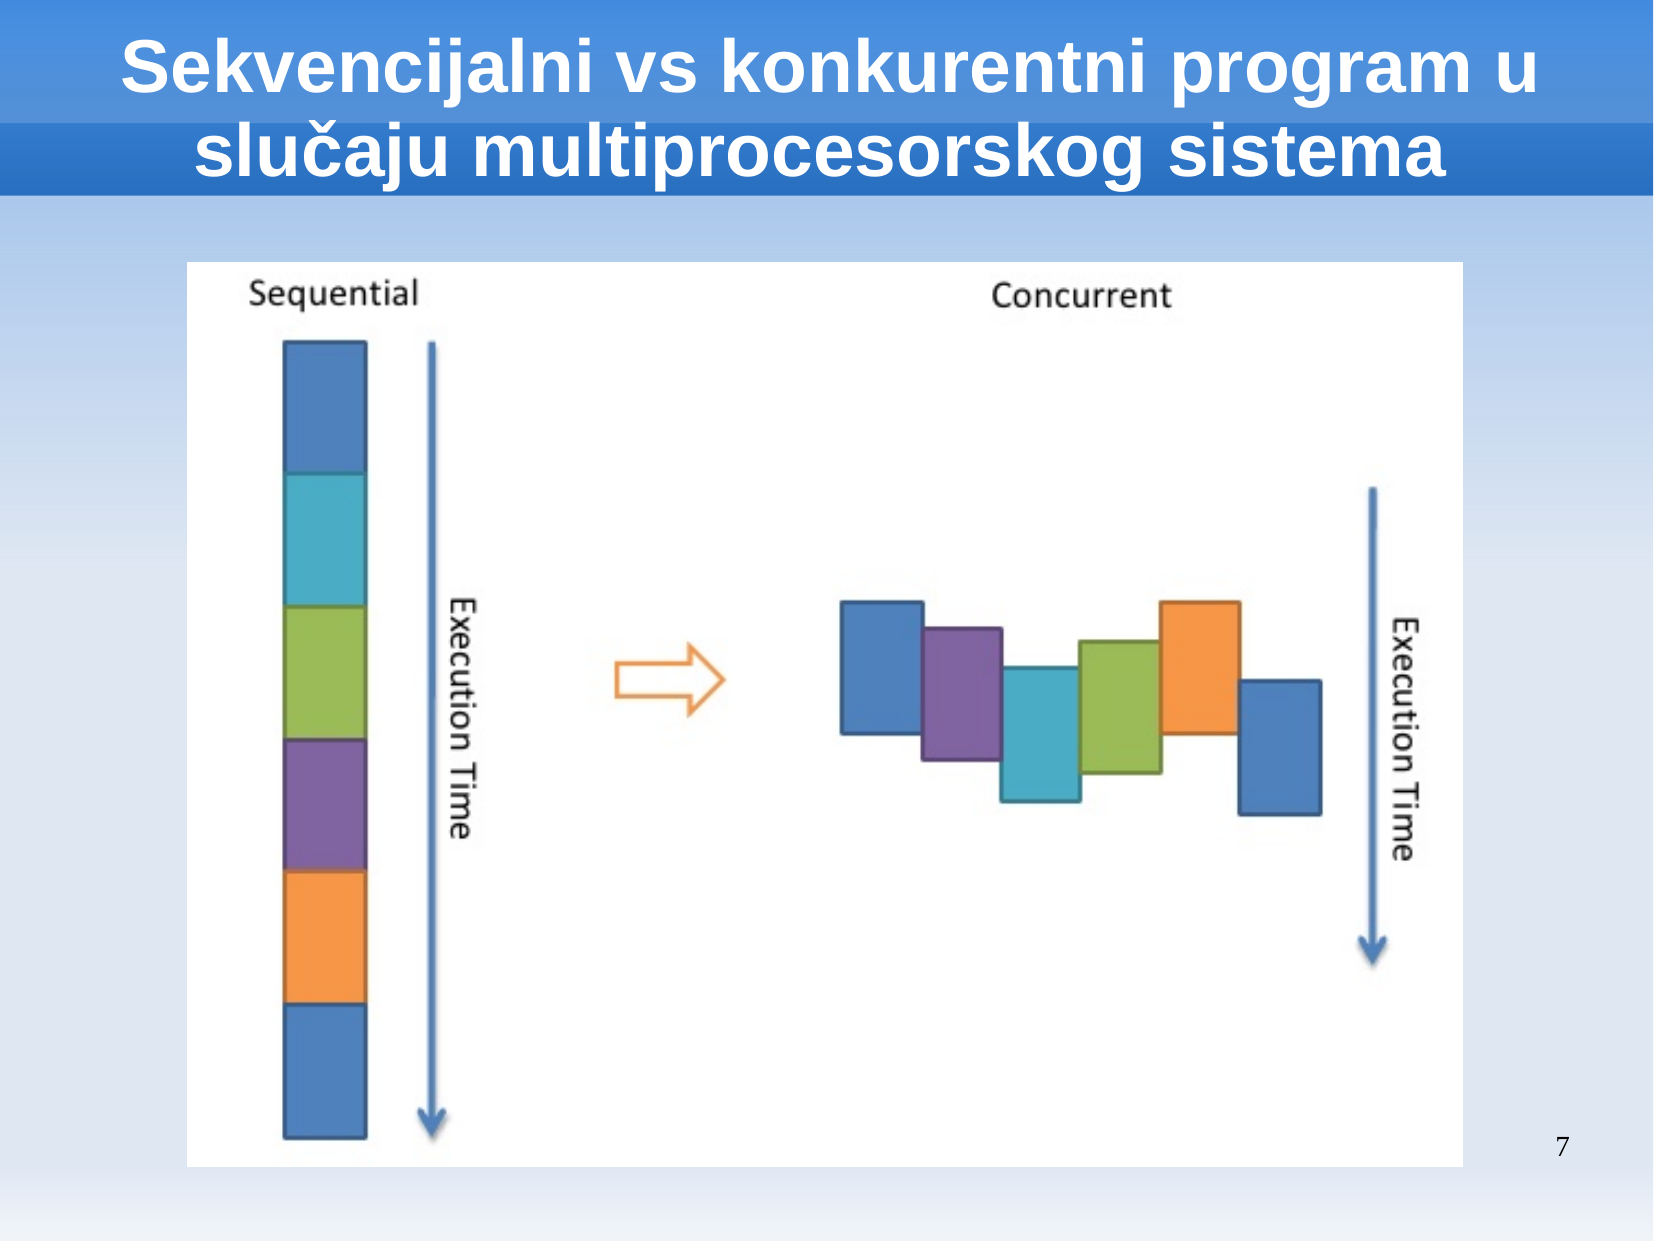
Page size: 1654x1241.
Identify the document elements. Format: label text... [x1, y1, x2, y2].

picture [0, 0, 1654, 1241]
title Sekvencijalni vs konkurentni program u slučaju multiprocesorskog sistema [86, 0, 1575, 218]
